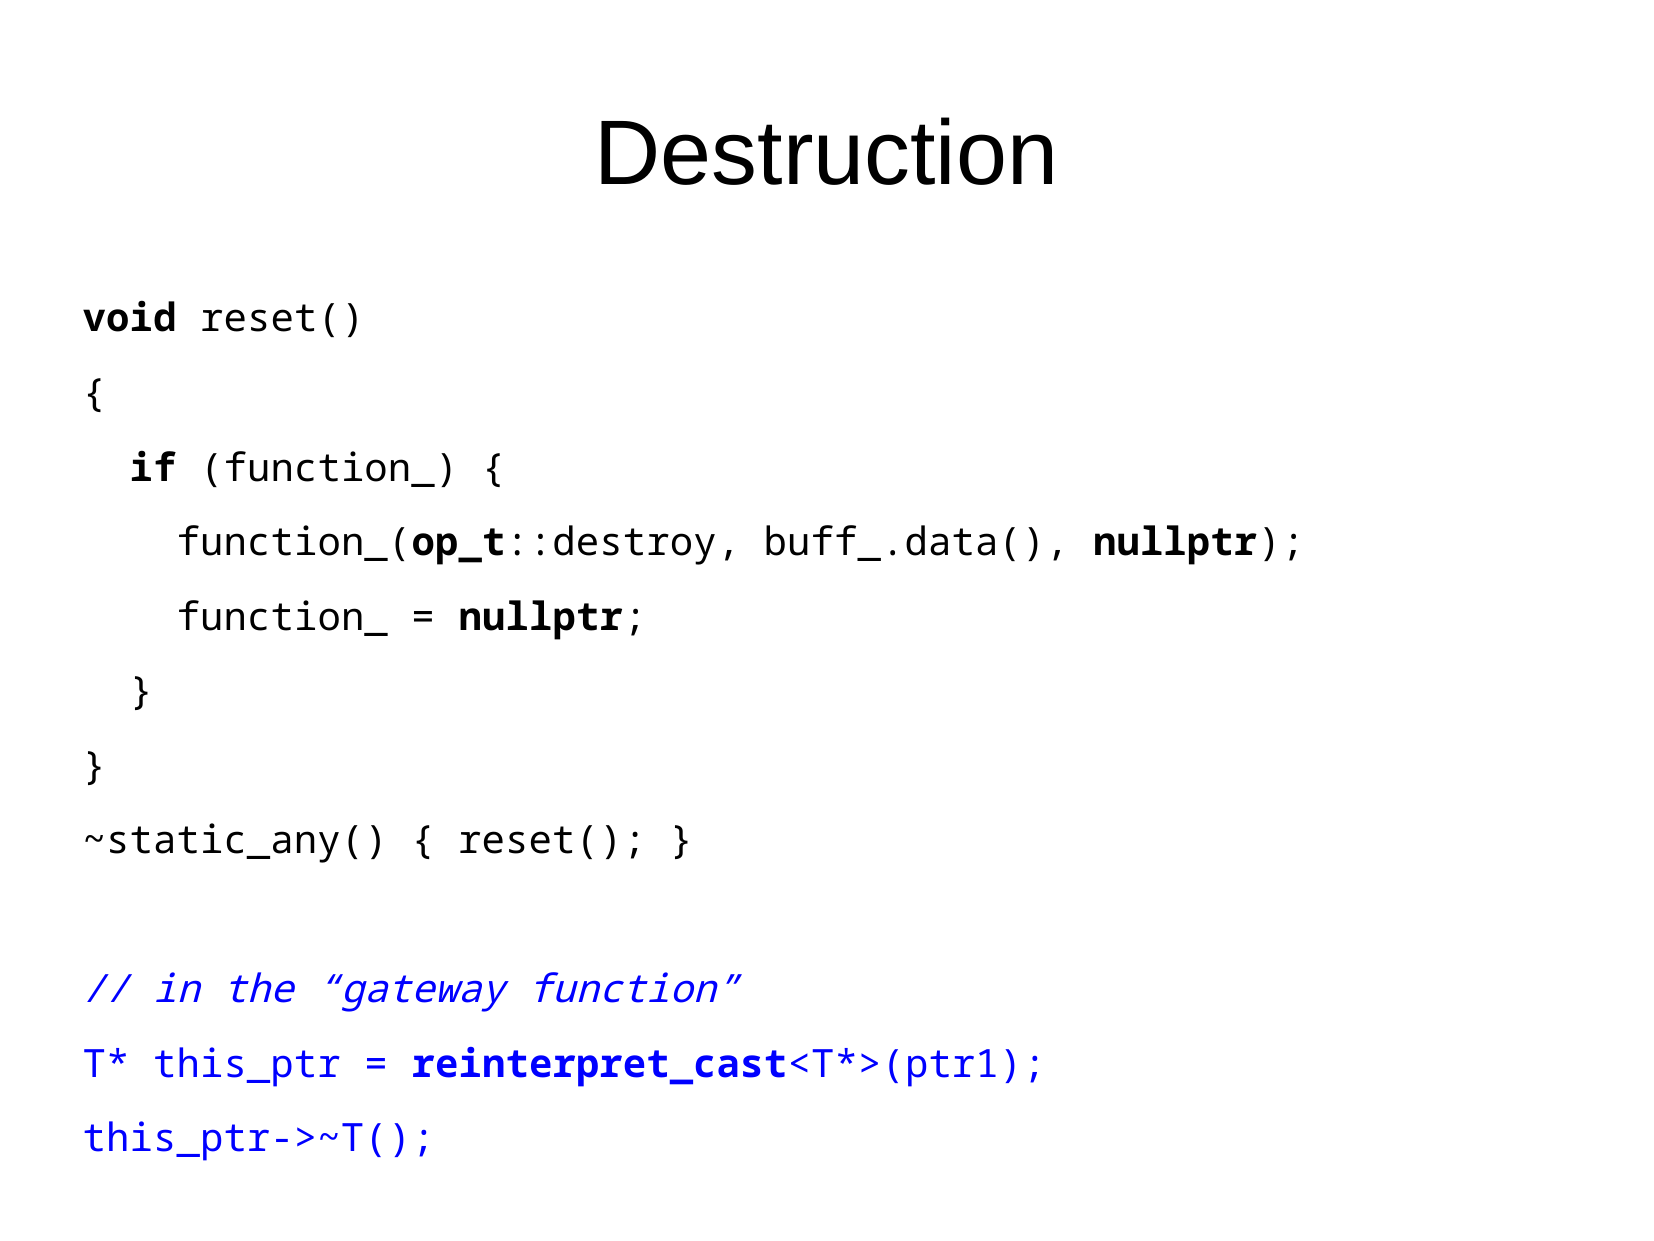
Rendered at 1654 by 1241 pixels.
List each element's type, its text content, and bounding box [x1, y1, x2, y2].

title Destruction [82, 49, 1571, 257]
list void reset() { if (function_) { function_(op_t::destroy, buff_.data(), nullptr); function_ = nullptr; } } ~static_any() { reset(); } // in the “gateway function” T* this_ptr = reinterpret_cast<T*>(ptr1); this_ptr->~T(); [82, 290, 1571, 1171]
